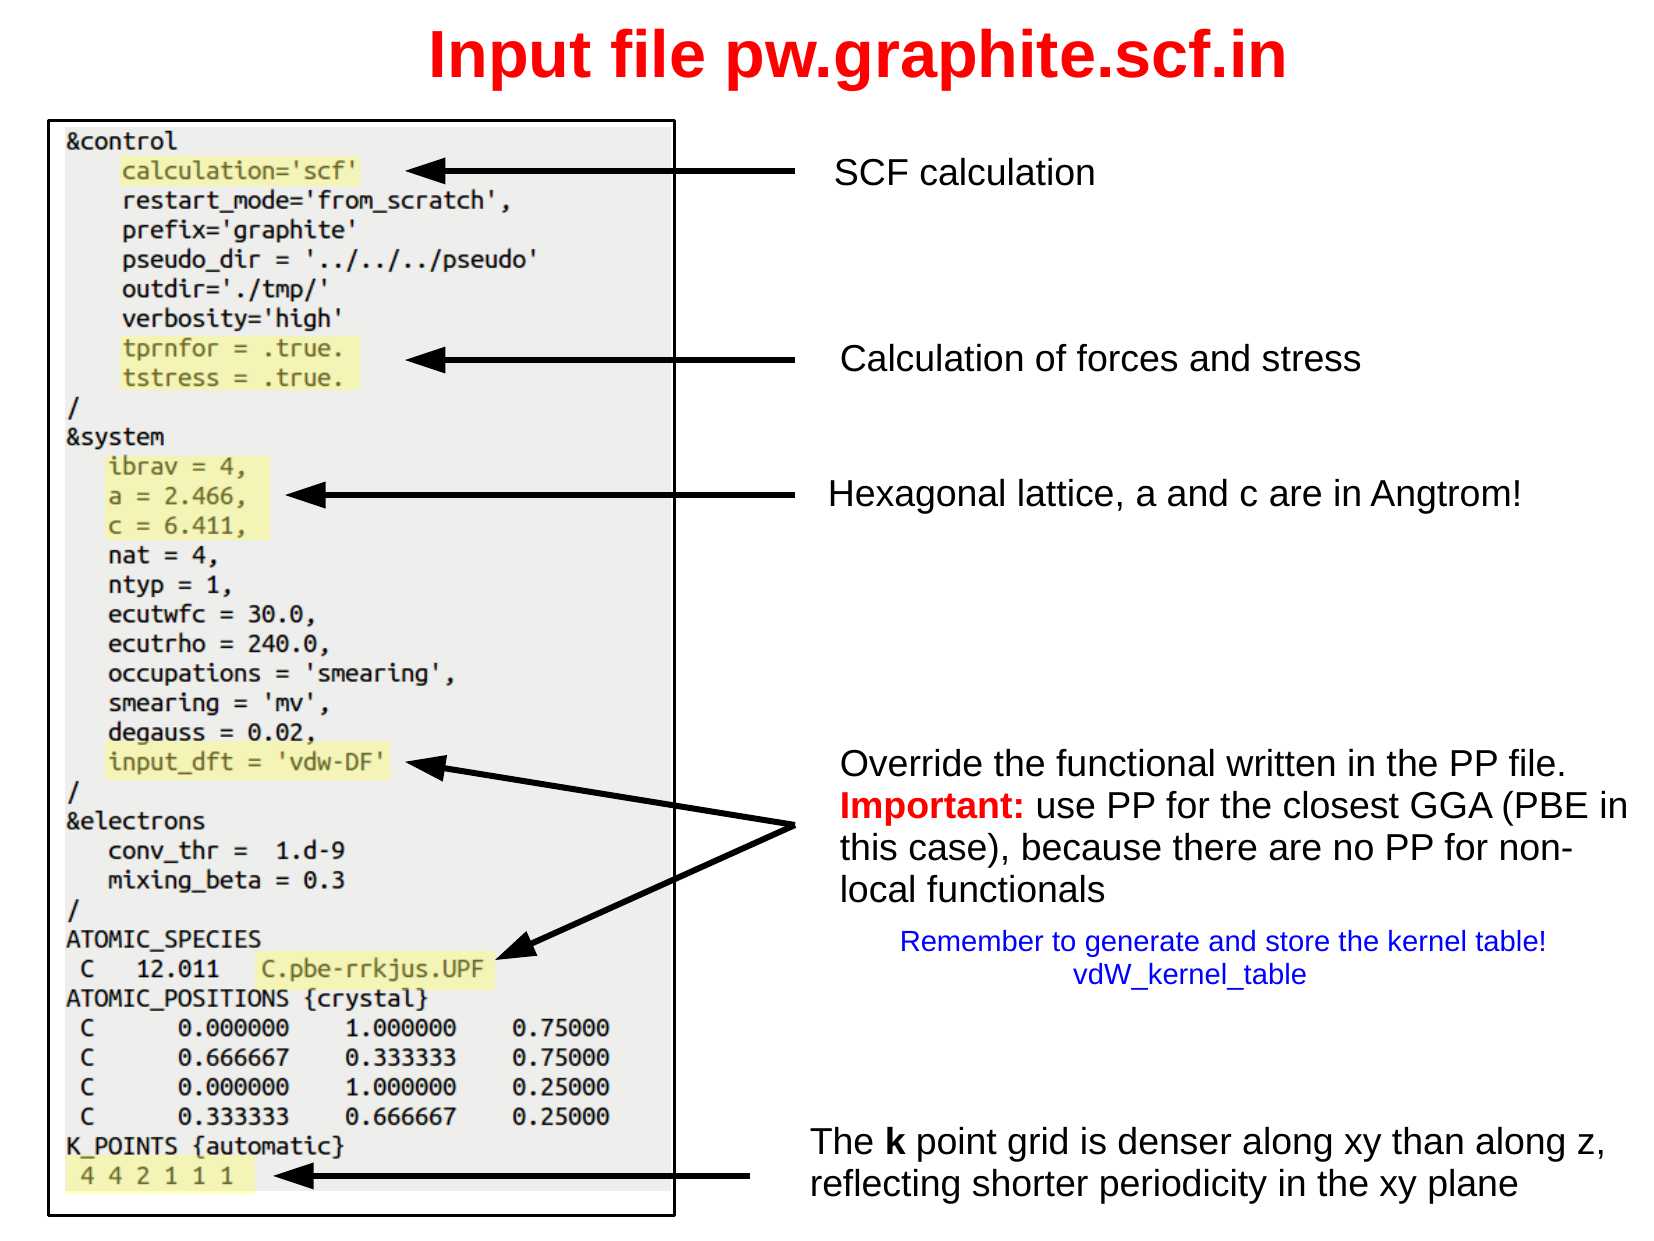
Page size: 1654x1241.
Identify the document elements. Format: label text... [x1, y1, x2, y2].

text_box [105, 740, 391, 781]
title Input file pw.graphite.scf.in [394, 16, 1325, 92]
text_box The k point grid is denser along xy than along z, reflecting shorter periodicity in the xy plane [795, 1113, 1622, 1216]
text_box [65, 1155, 256, 1195]
text_box [120, 335, 361, 391]
text_box Remember to generate and store the kernel table! vdW_kernel_table [885, 917, 1564, 999]
text_box Calculation of forces and stress [825, 330, 1377, 387]
text_box [120, 155, 361, 186]
text_box SCF calculation [819, 144, 1111, 201]
picture [65, 127, 671, 1191]
text_box Hexagonal lattice, a and c are in Angtrom! [813, 465, 1538, 522]
text_box Override the functional written in the PP file. Important: use PP for the closest GGA (PBE in this case), because there are no PP for non- local functionals [825, 735, 1644, 918]
text_box [105, 455, 271, 541]
text_box [255, 950, 496, 991]
